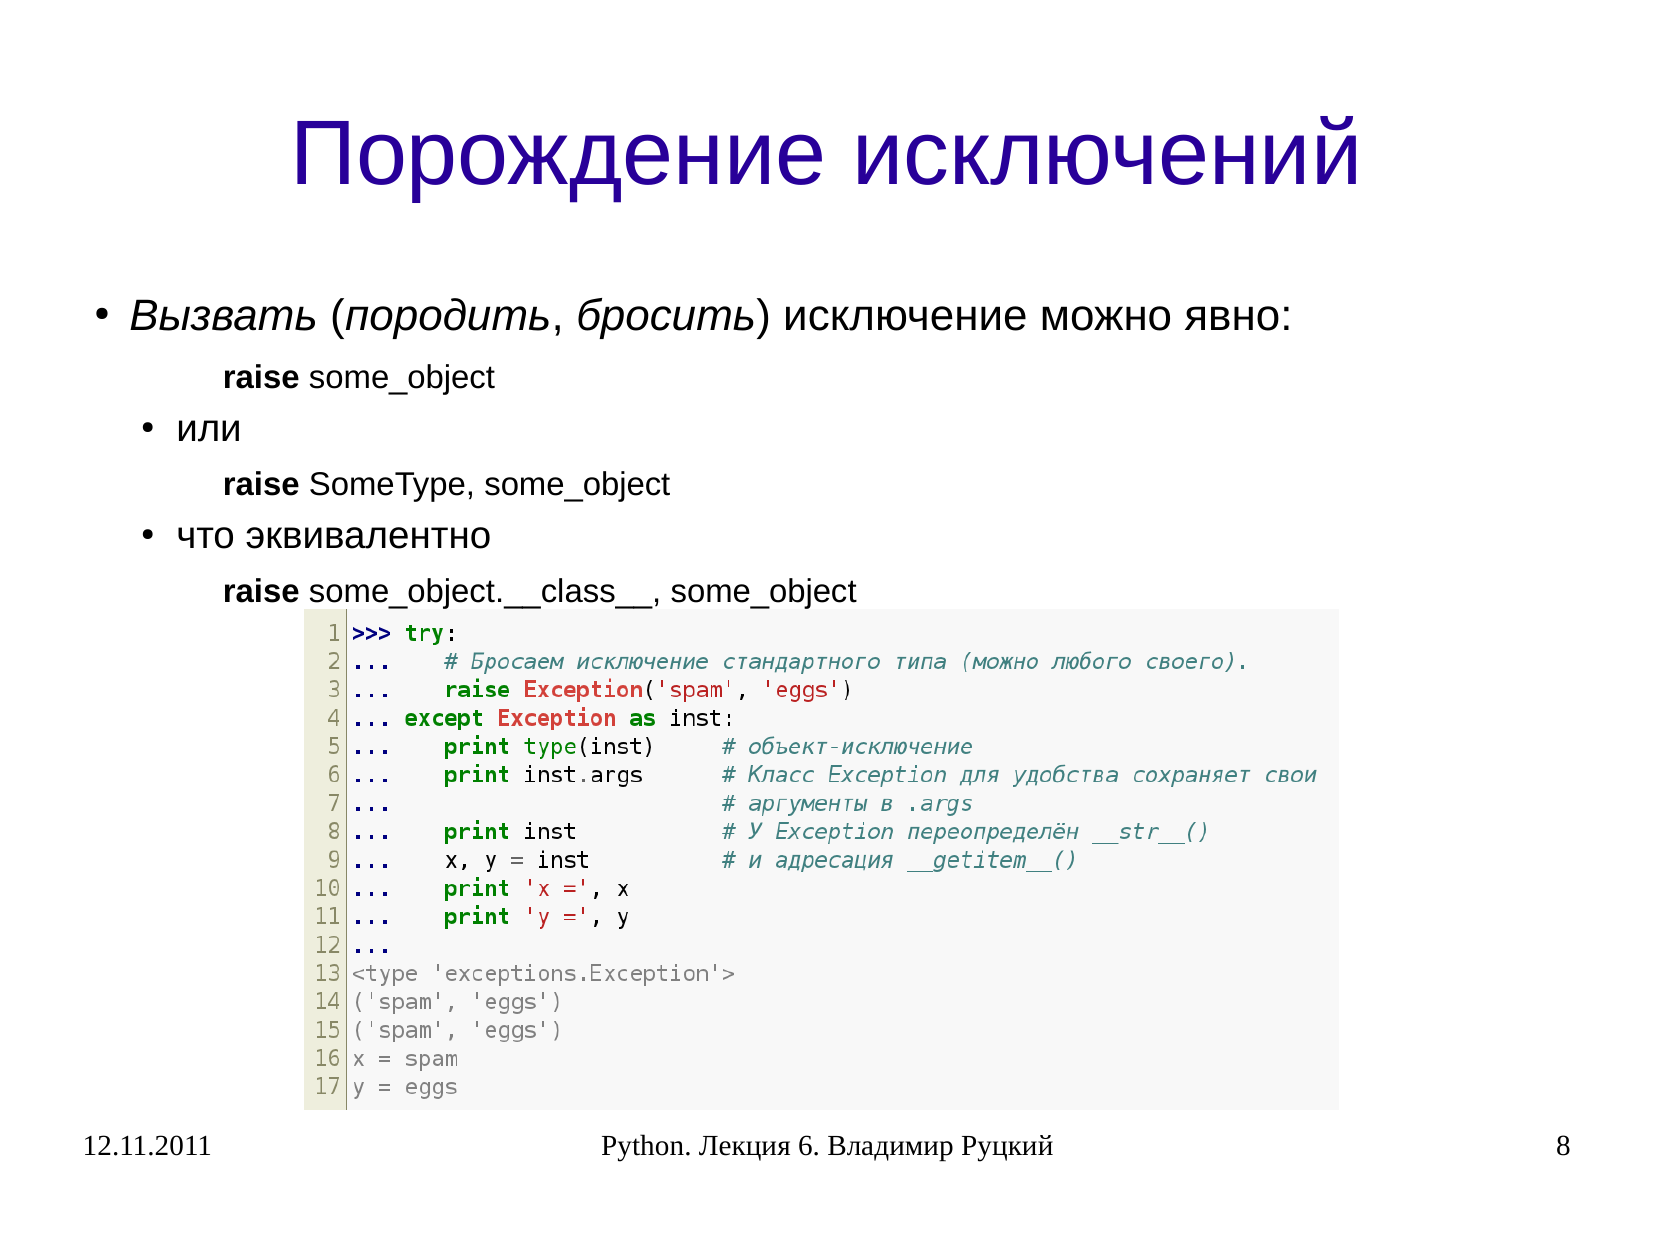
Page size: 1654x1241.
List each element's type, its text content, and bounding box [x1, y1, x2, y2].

title Порождение исключений [82, 49, 1571, 257]
list Вызвать (породить, бросить) исключение можно явно: raise some_object или raise SomeType, some_object что эквивалентно raise some_object.__class__, some_object [82, 290, 1571, 613]
picture [304, 609, 1339, 1110]
